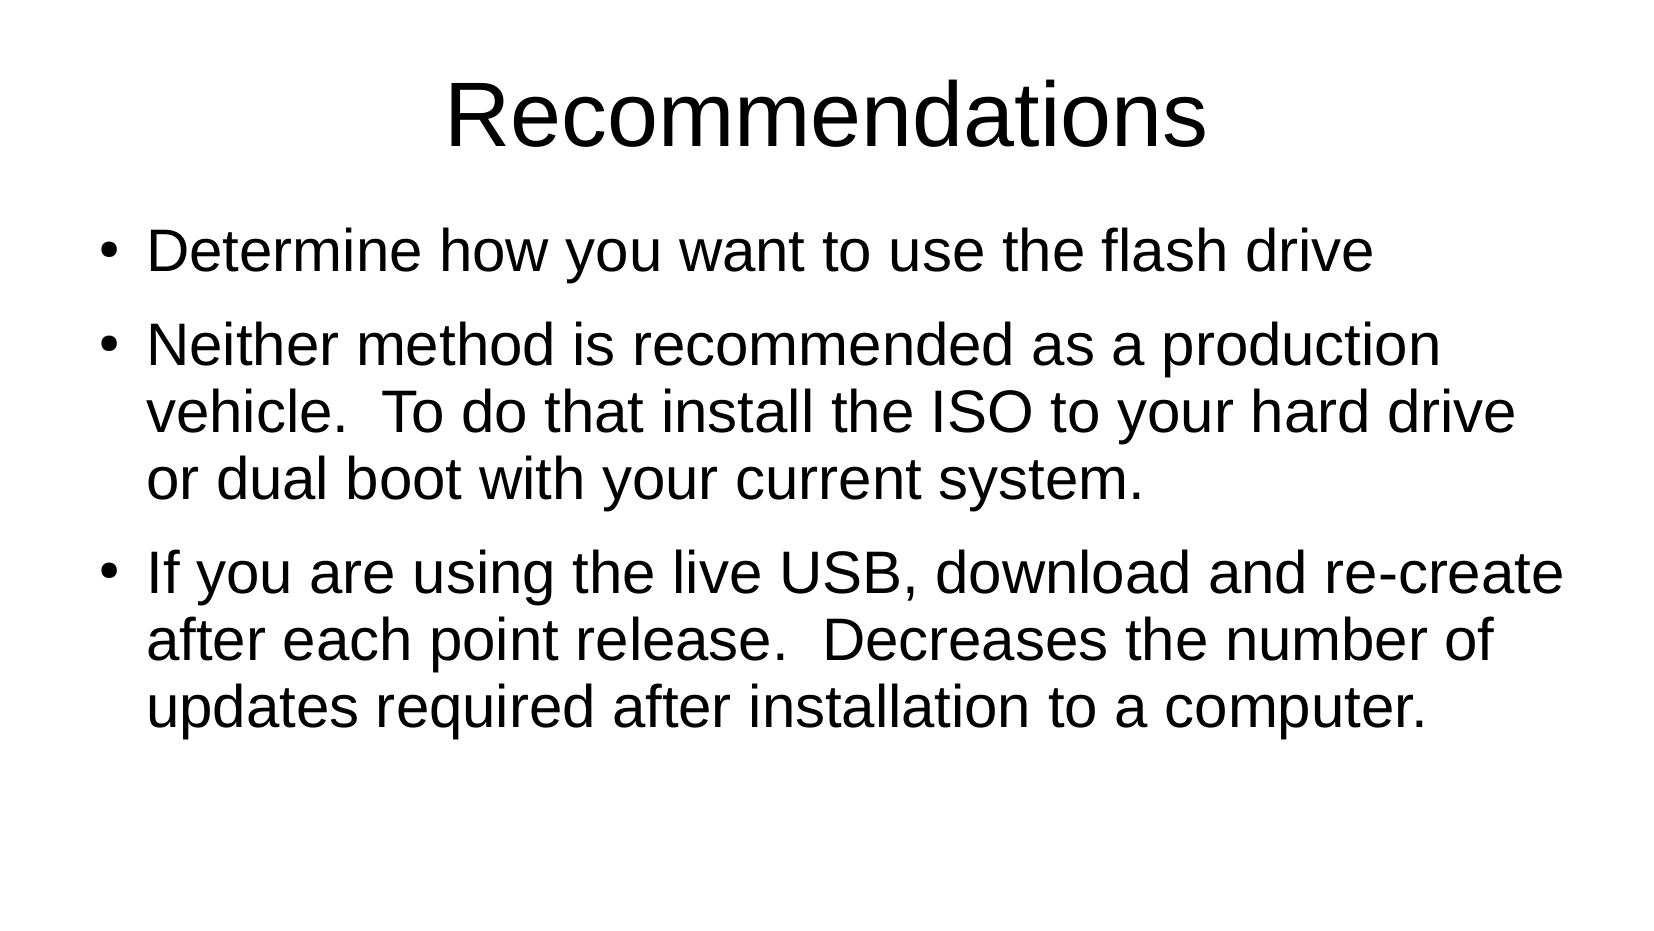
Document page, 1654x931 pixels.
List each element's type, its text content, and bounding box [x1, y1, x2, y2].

list Determine how you want to use the flash drive Neither method is recommended as a production vehicle. To do that install the ISO to your hard drive or dual boot with your current system. If you are using the live USB, download and re-create after each point release. Decreases the number of updates required after installation to a computer. [82, 217, 1571, 758]
title Recommendations [82, 37, 1571, 193]
